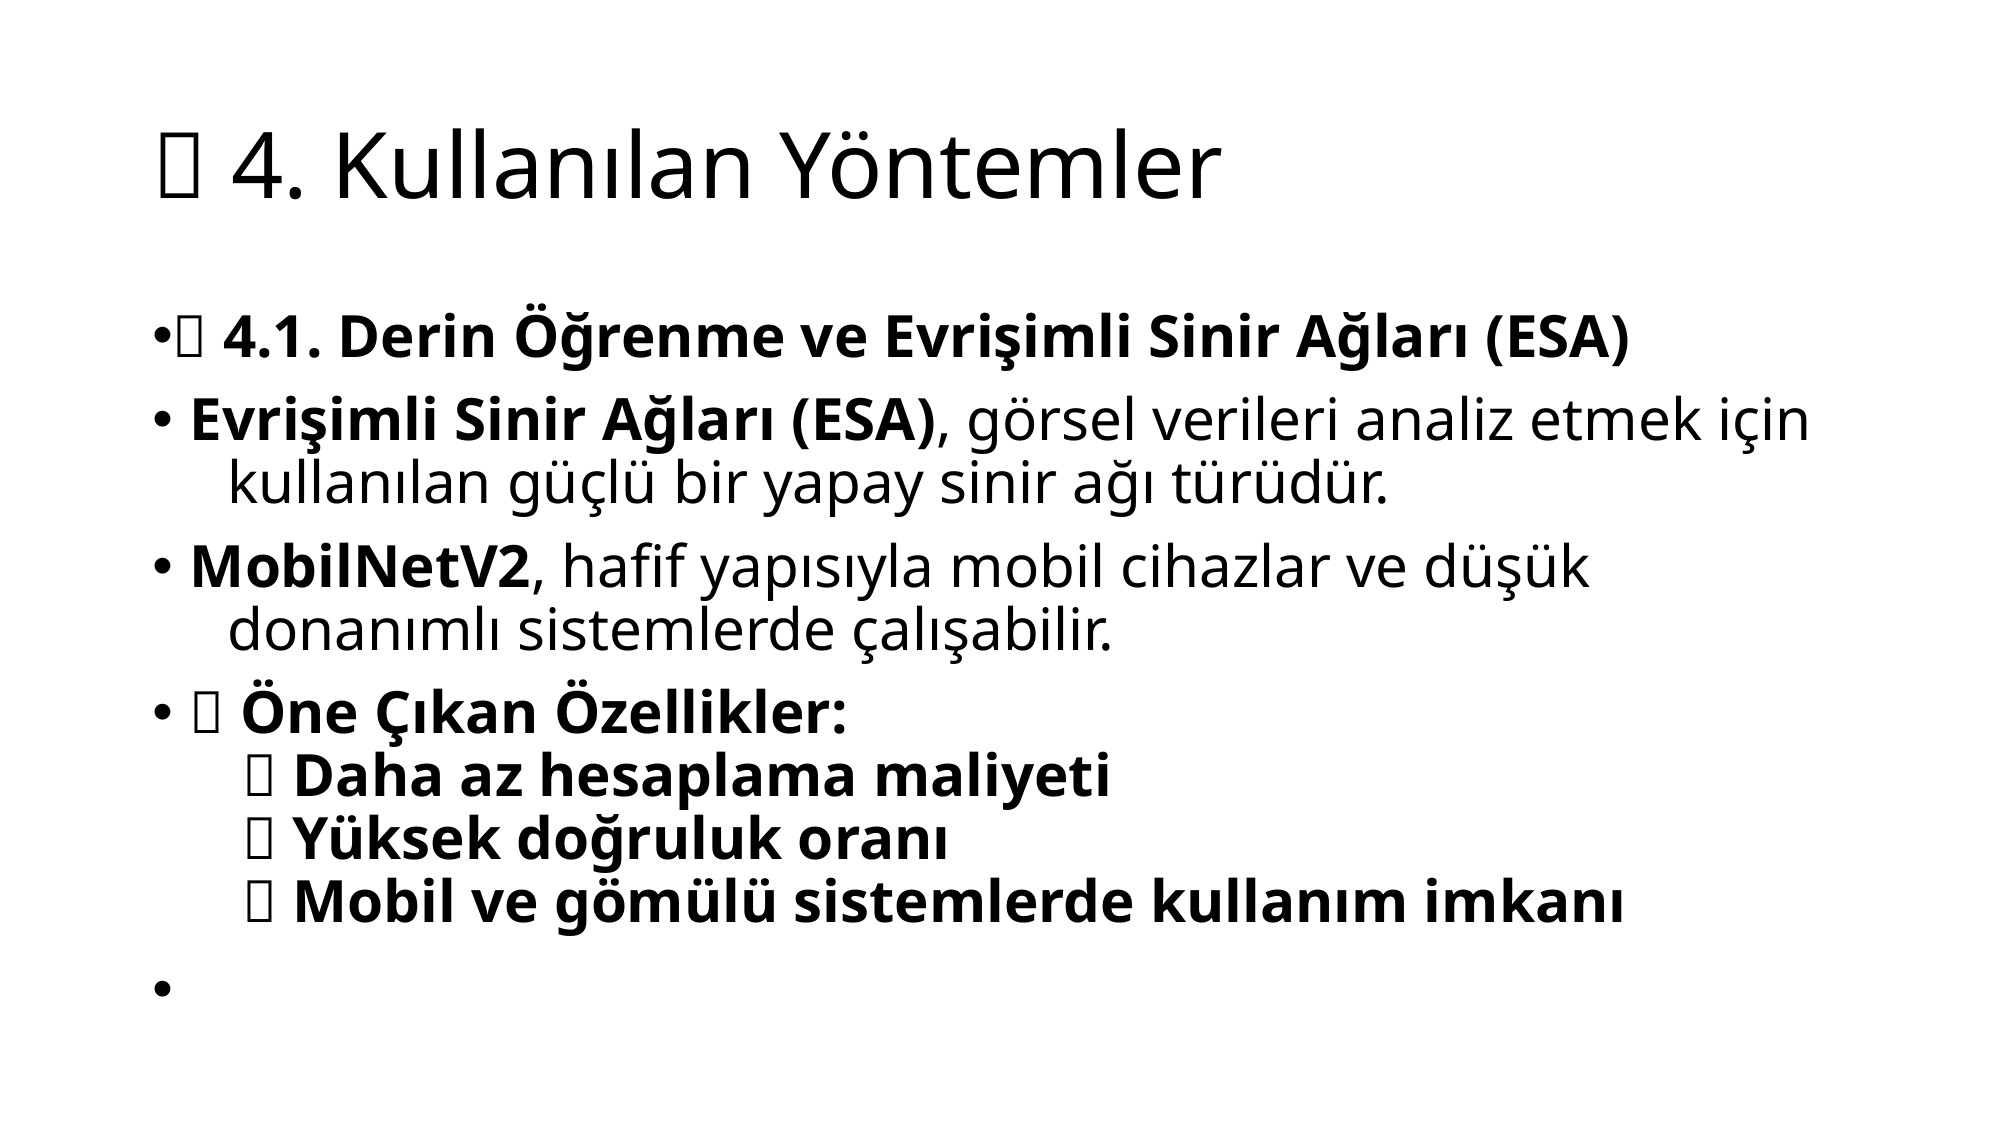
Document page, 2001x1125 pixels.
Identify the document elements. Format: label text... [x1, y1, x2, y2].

list 🧠 4.1. Derin Öğrenme ve Evrişimli Sinir Ağları (ESA) Evrişimli Sinir Ağları (ESA), görsel verileri analiz etmek için kullanılan güçlü bir yapay sinir ağı türüdür. MobilNetV2, hafif yapısıyla mobil cihazlar ve düşük donanımlı sistemlerde çalışabilir. 📌 Öne Çıkan Özellikler: ✅ Daha az hesaplama maliyeti ✅ Yüksek doğruluk oranı ✅ Mobil ve gömülü sistemlerde kullanım imkanı [137, 299, 1863, 1014]
title 📌 4. Kullanılan Yöntemler [137, 59, 1863, 278]
